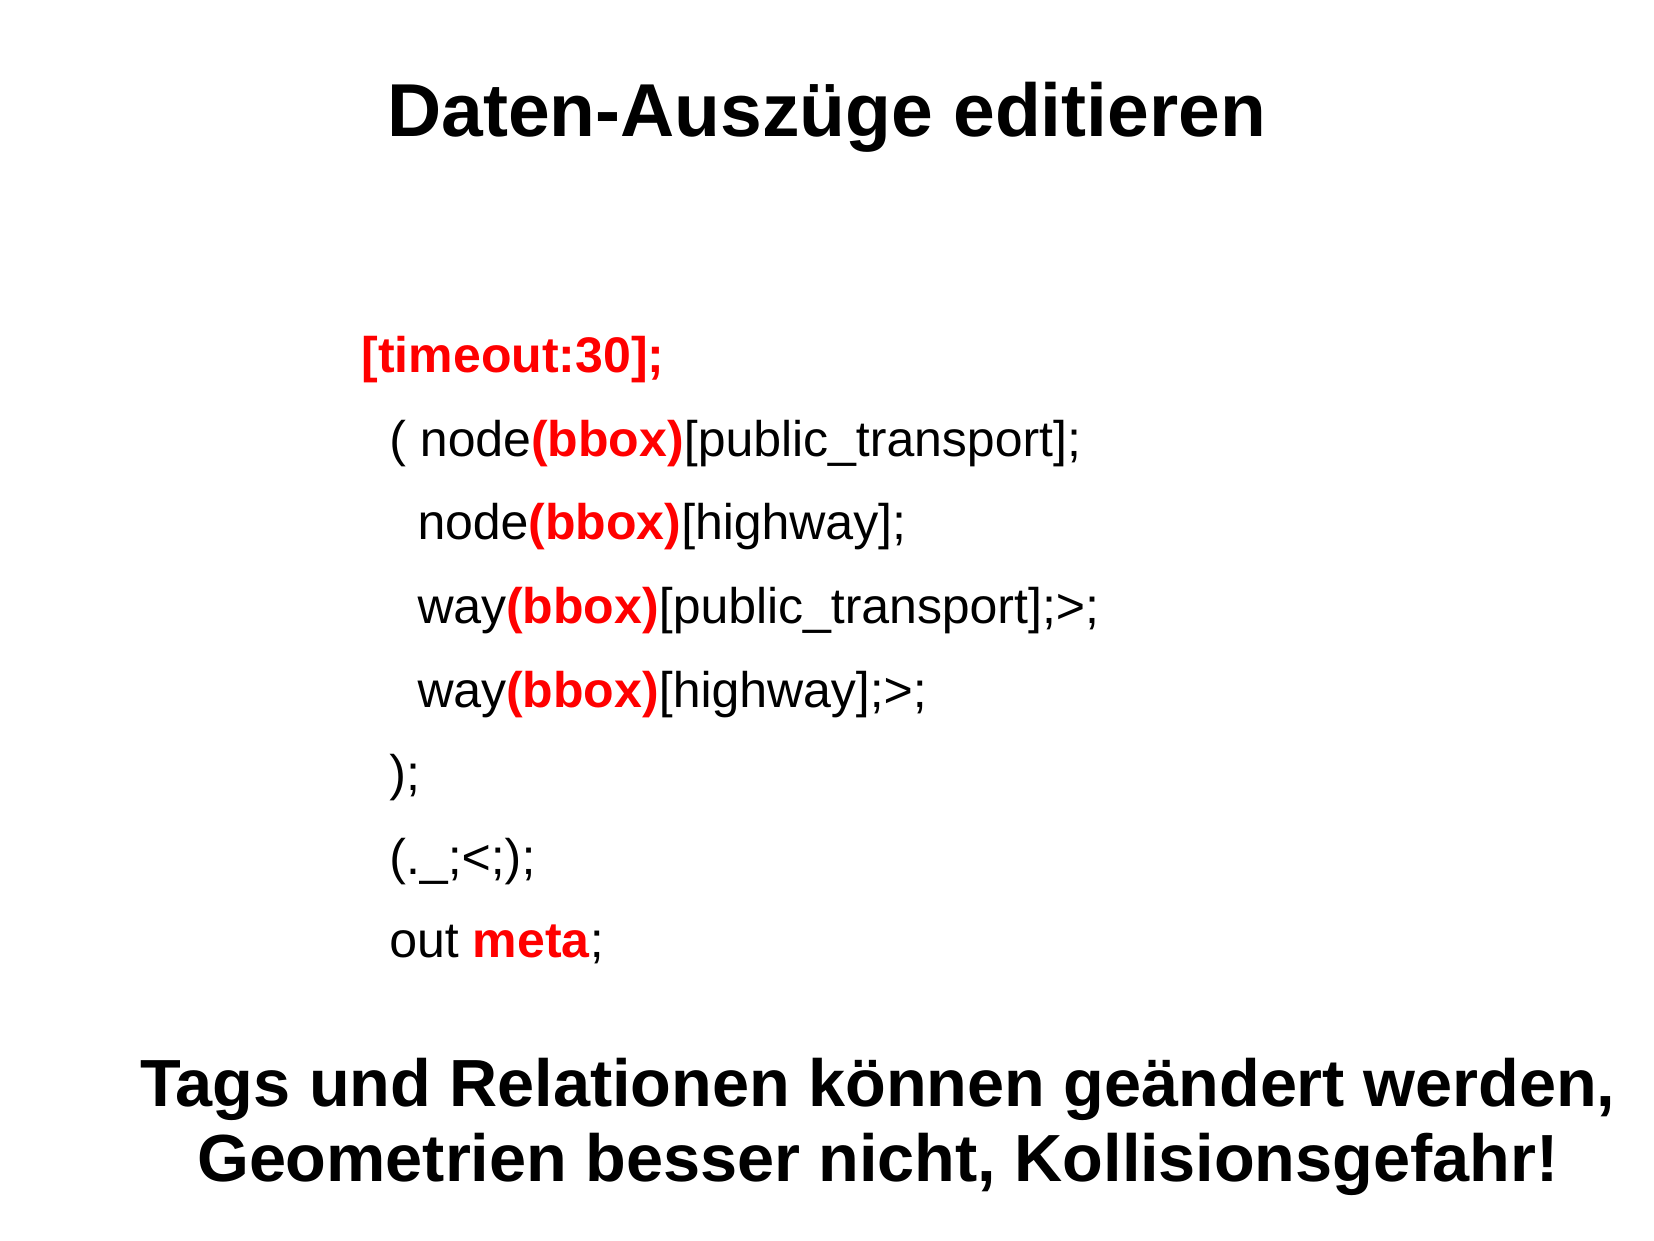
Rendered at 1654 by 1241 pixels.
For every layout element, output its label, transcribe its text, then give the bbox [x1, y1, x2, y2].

text_box [timeout:30]; ( node(bbox)[public_transport]; node(bbox)[highway]; way(bbox)[public_transport];>; way(bbox)[highway];>; ); (._;<;); out meta; [346, 292, 1307, 949]
text_box Tags und Relationen können geändert werden, Geometrien besser nicht, Kollisionsgefahr! [125, 1038, 1635, 1203]
text_box Daten-Auszüge editieren [372, 61, 1282, 160]
